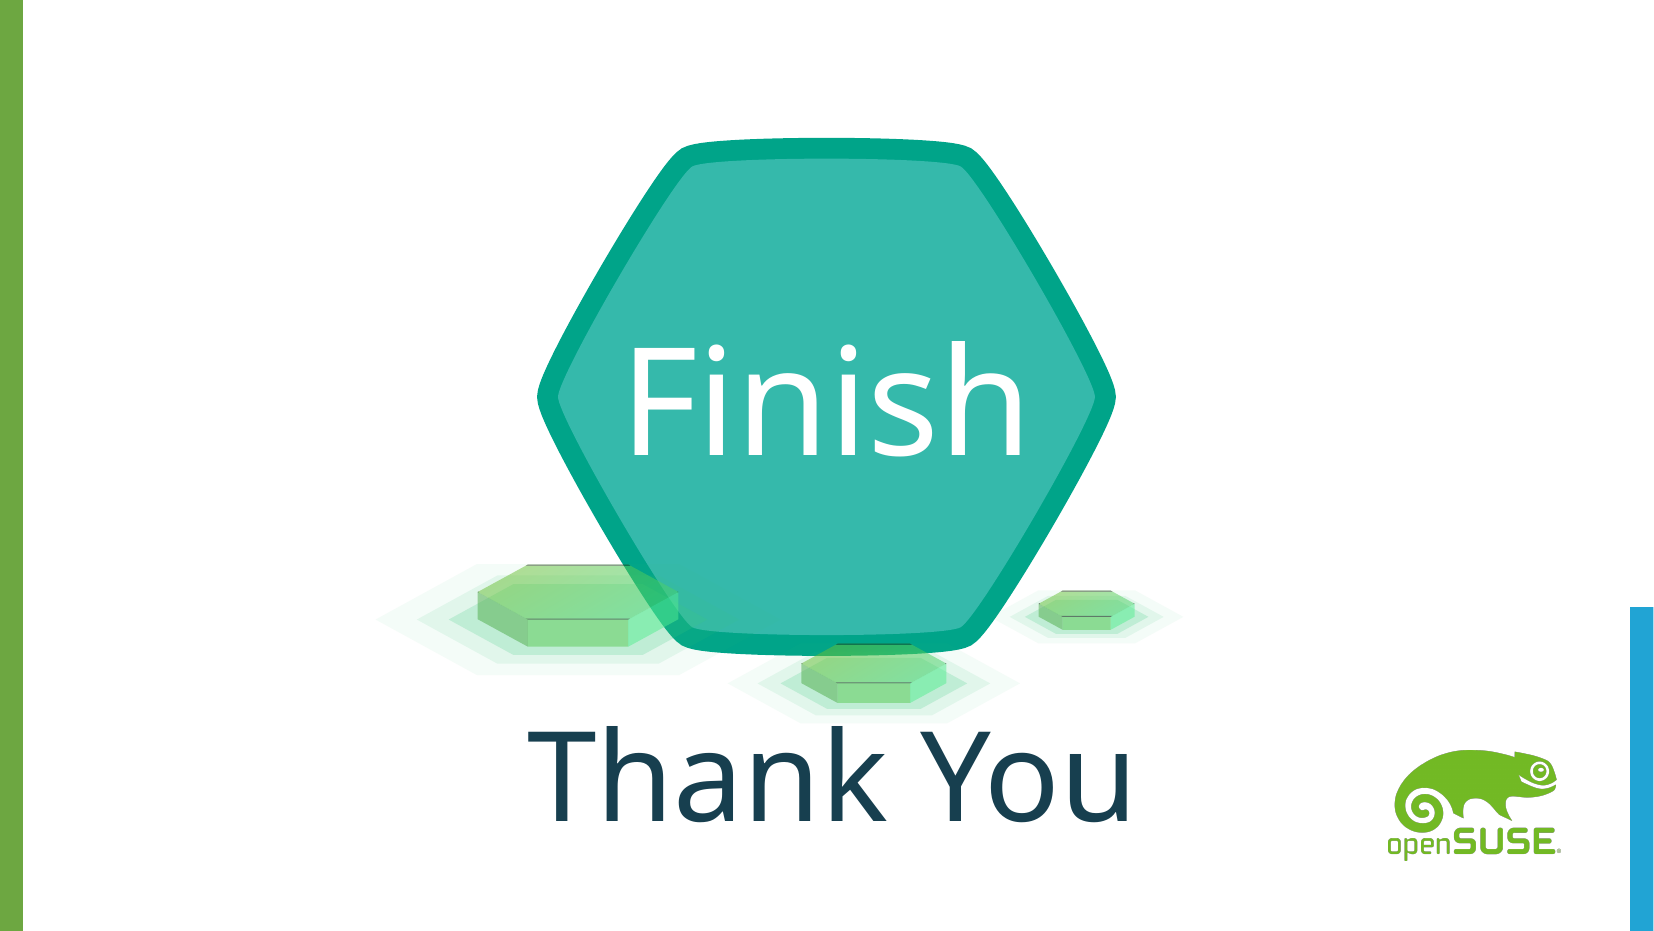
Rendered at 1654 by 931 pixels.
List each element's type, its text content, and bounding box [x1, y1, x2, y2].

text_box [727, 644, 1021, 724]
text_box [995, 590, 1184, 644]
text_box [375, 564, 781, 676]
text_box Thank You [420, 675, 1246, 871]
text_box Finish [558, 158, 1095, 636]
picture [1388, 750, 1561, 861]
